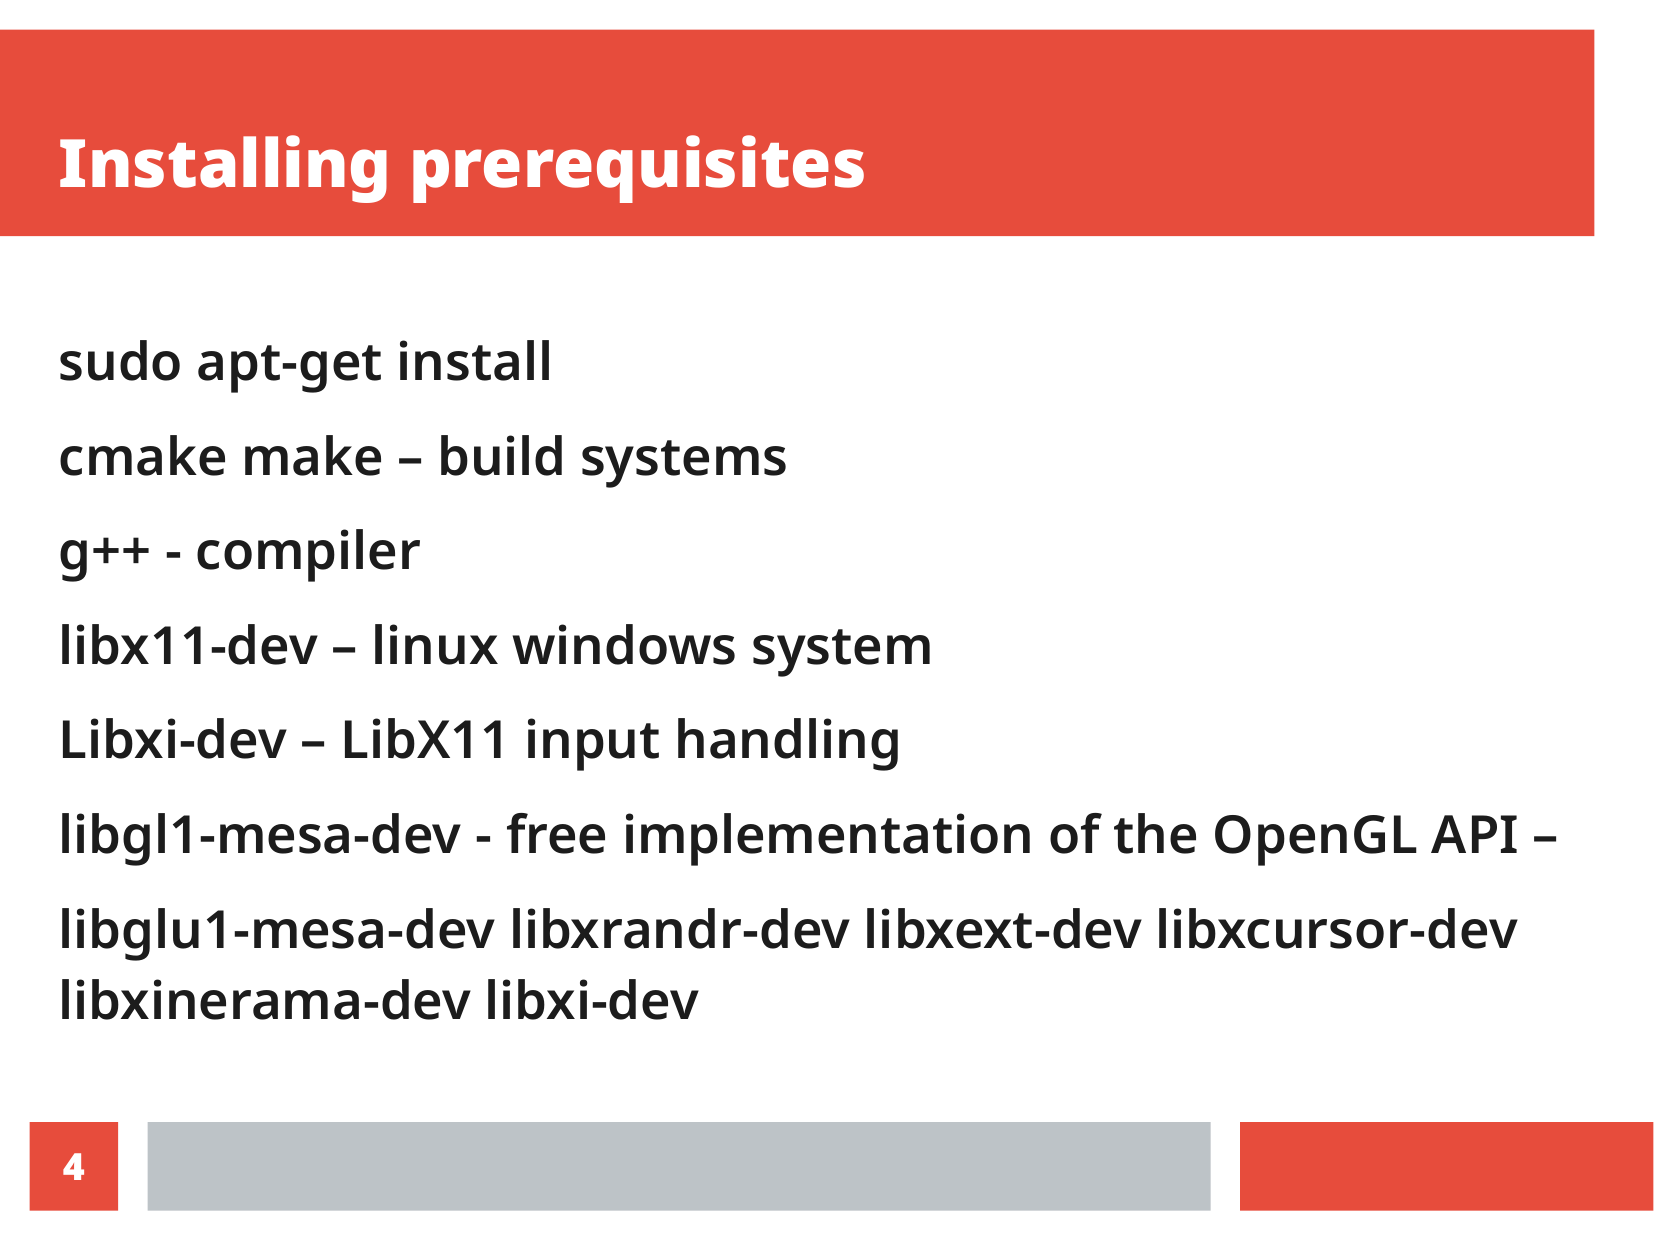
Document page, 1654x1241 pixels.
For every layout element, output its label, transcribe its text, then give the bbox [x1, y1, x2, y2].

title Installing prerequisites [59, 59, 1595, 207]
list sudo apt-get install cmake make – build systems g++ - compiler libx11-dev – linux windows system Libxi-dev – LibX11 input handling libgl1-mesa-dev - free implementation of the OpenGL API – libglu1-mesa-dev libxrandr-dev libxext-dev libxcursor-dev libxinerama-dev libxi-dev [59, 324, 1565, 1093]
